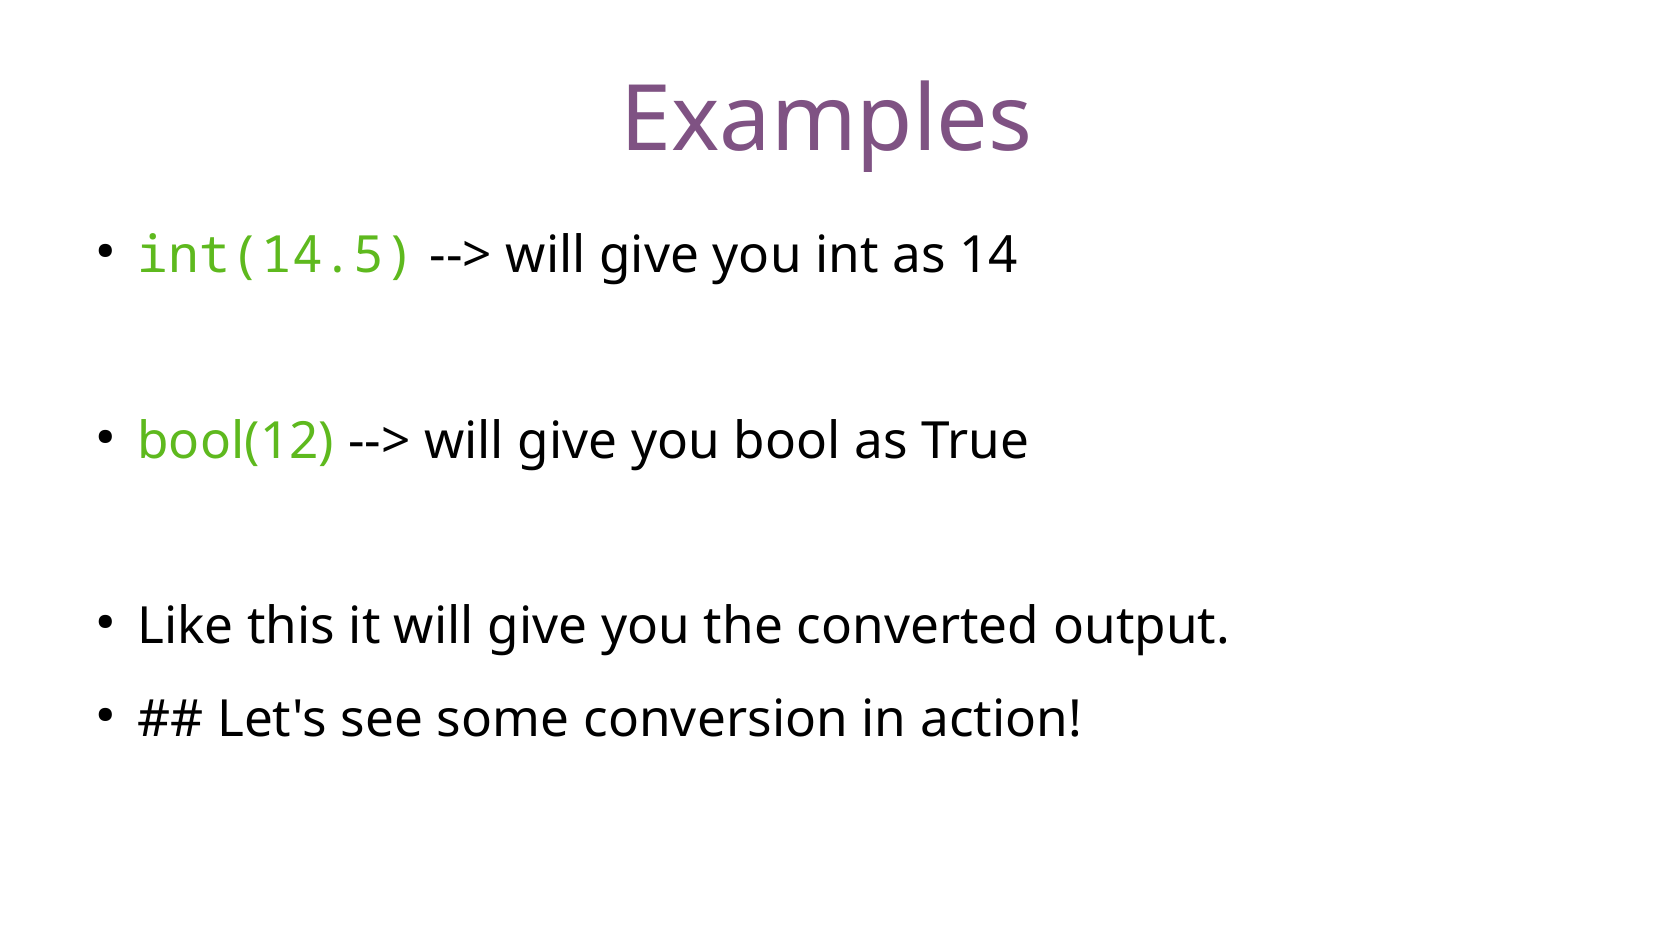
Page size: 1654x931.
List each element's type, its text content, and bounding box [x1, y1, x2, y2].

title Examples [82, 37, 1571, 193]
list int(14.5) --> will give you int as 14 bool(12) --> will give you bool as True Like this it will give you the converted output. ## Let's see some conversion in action! [82, 217, 1571, 758]
